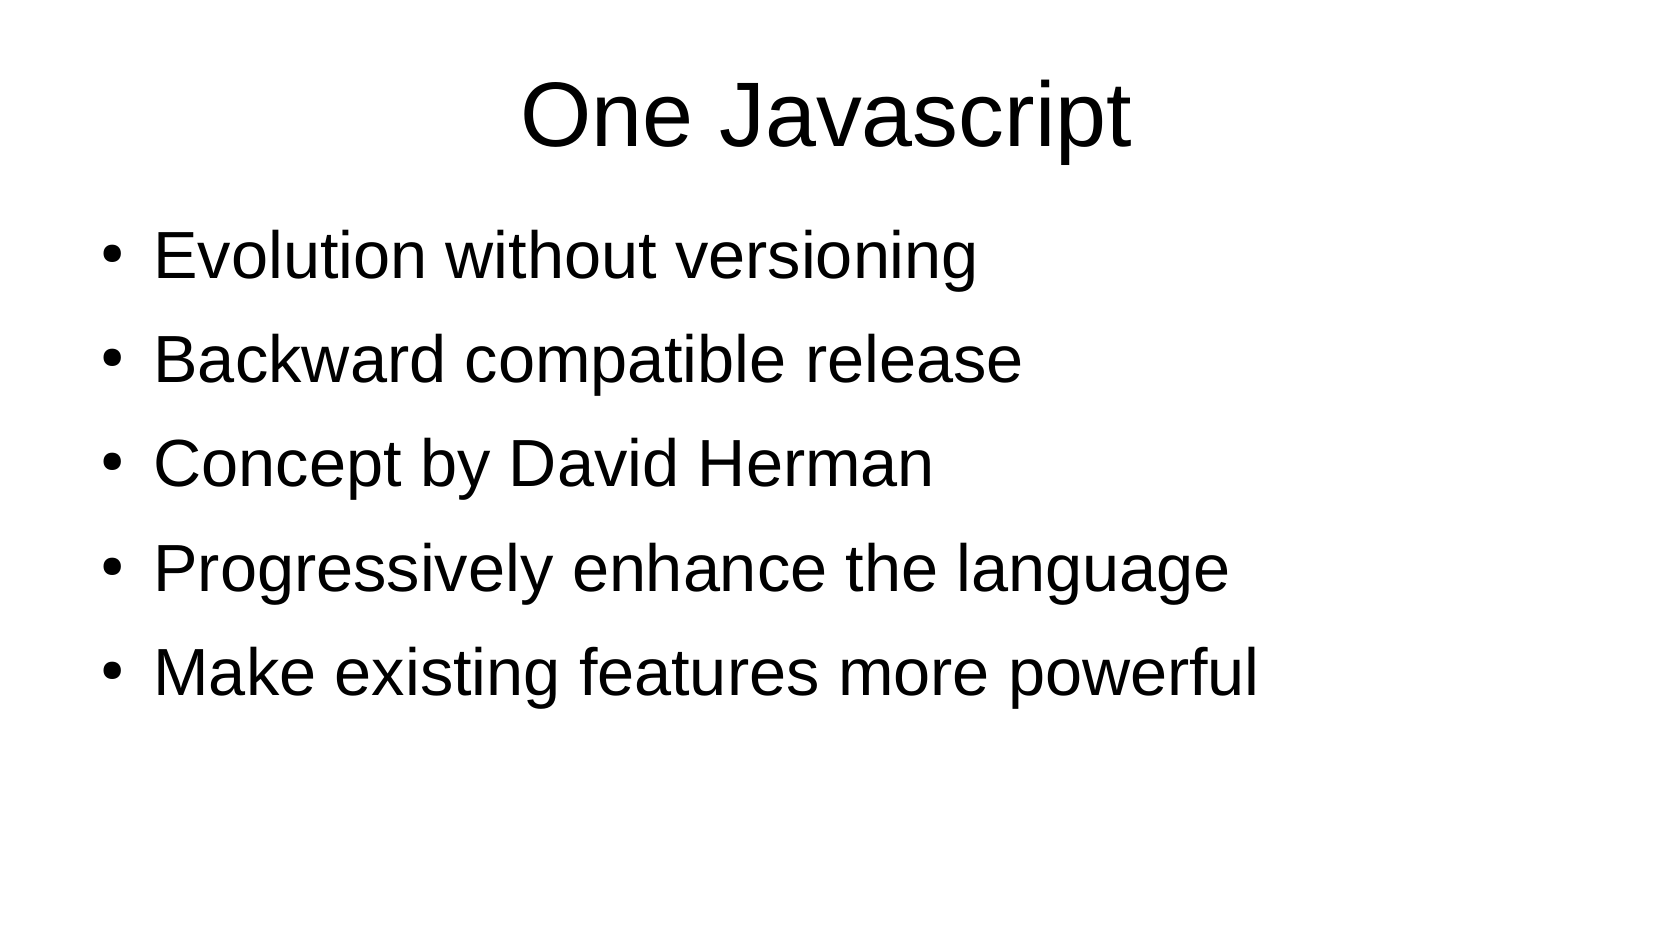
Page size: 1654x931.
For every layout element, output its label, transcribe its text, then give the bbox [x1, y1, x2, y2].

list Evolution without versioning Backward compatible release Concept by David Herman Progressively enhance the language Make existing features more powerful [82, 217, 1571, 758]
title One Javascript [82, 37, 1571, 193]
